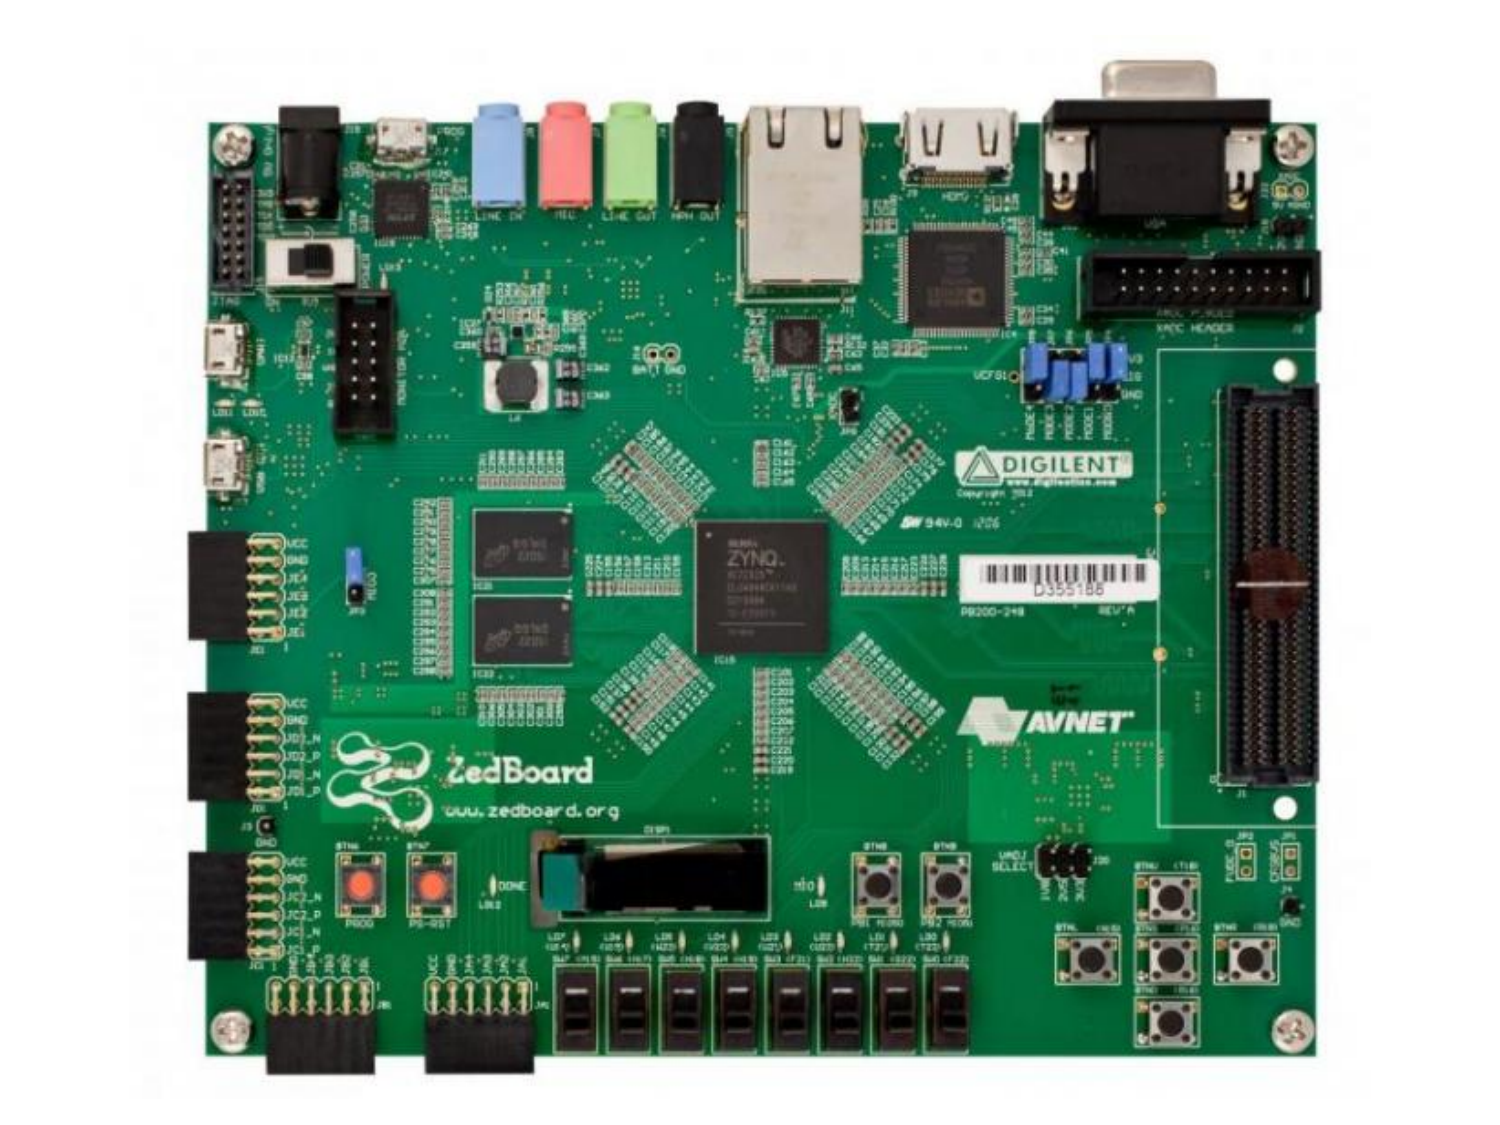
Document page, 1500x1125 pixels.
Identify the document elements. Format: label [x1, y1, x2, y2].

picture [129, 35, 1371, 1099]
